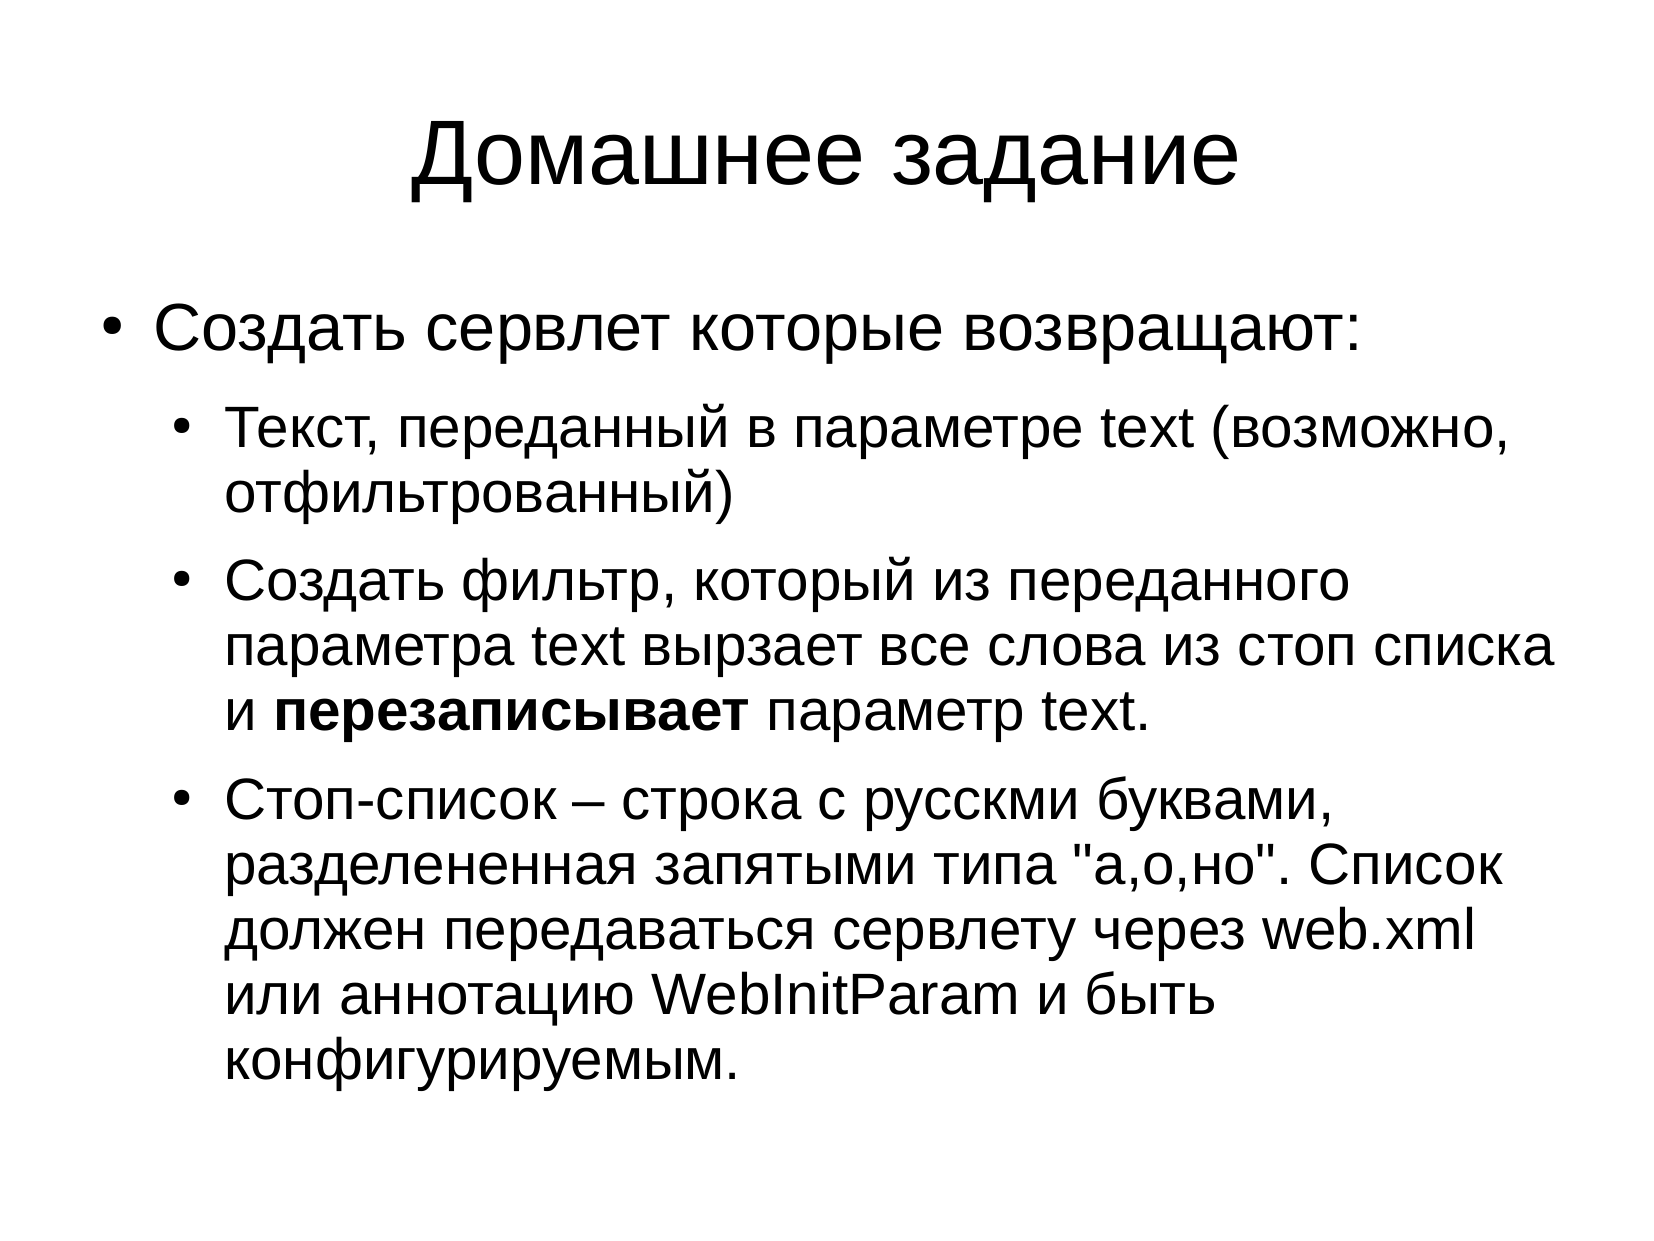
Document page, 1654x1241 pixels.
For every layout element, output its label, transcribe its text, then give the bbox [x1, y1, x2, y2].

list Создать сервлет которые возвращают: Текст, переданный в параметре text (возможно, отфильтрованный) Создать фильтр, который из переданного параметра text вырзает все слова из стоп списка и перезаписывает параметр text. Стоп-список – строка с русскми буквами, разделененная запятыми типа "а,о,но". Список должен передаваться сервлету через web.xml или аннотацию WebInitParam и быть конфигурируемым. [82, 290, 1571, 1092]
title Домашнее задание [82, 49, 1571, 257]
